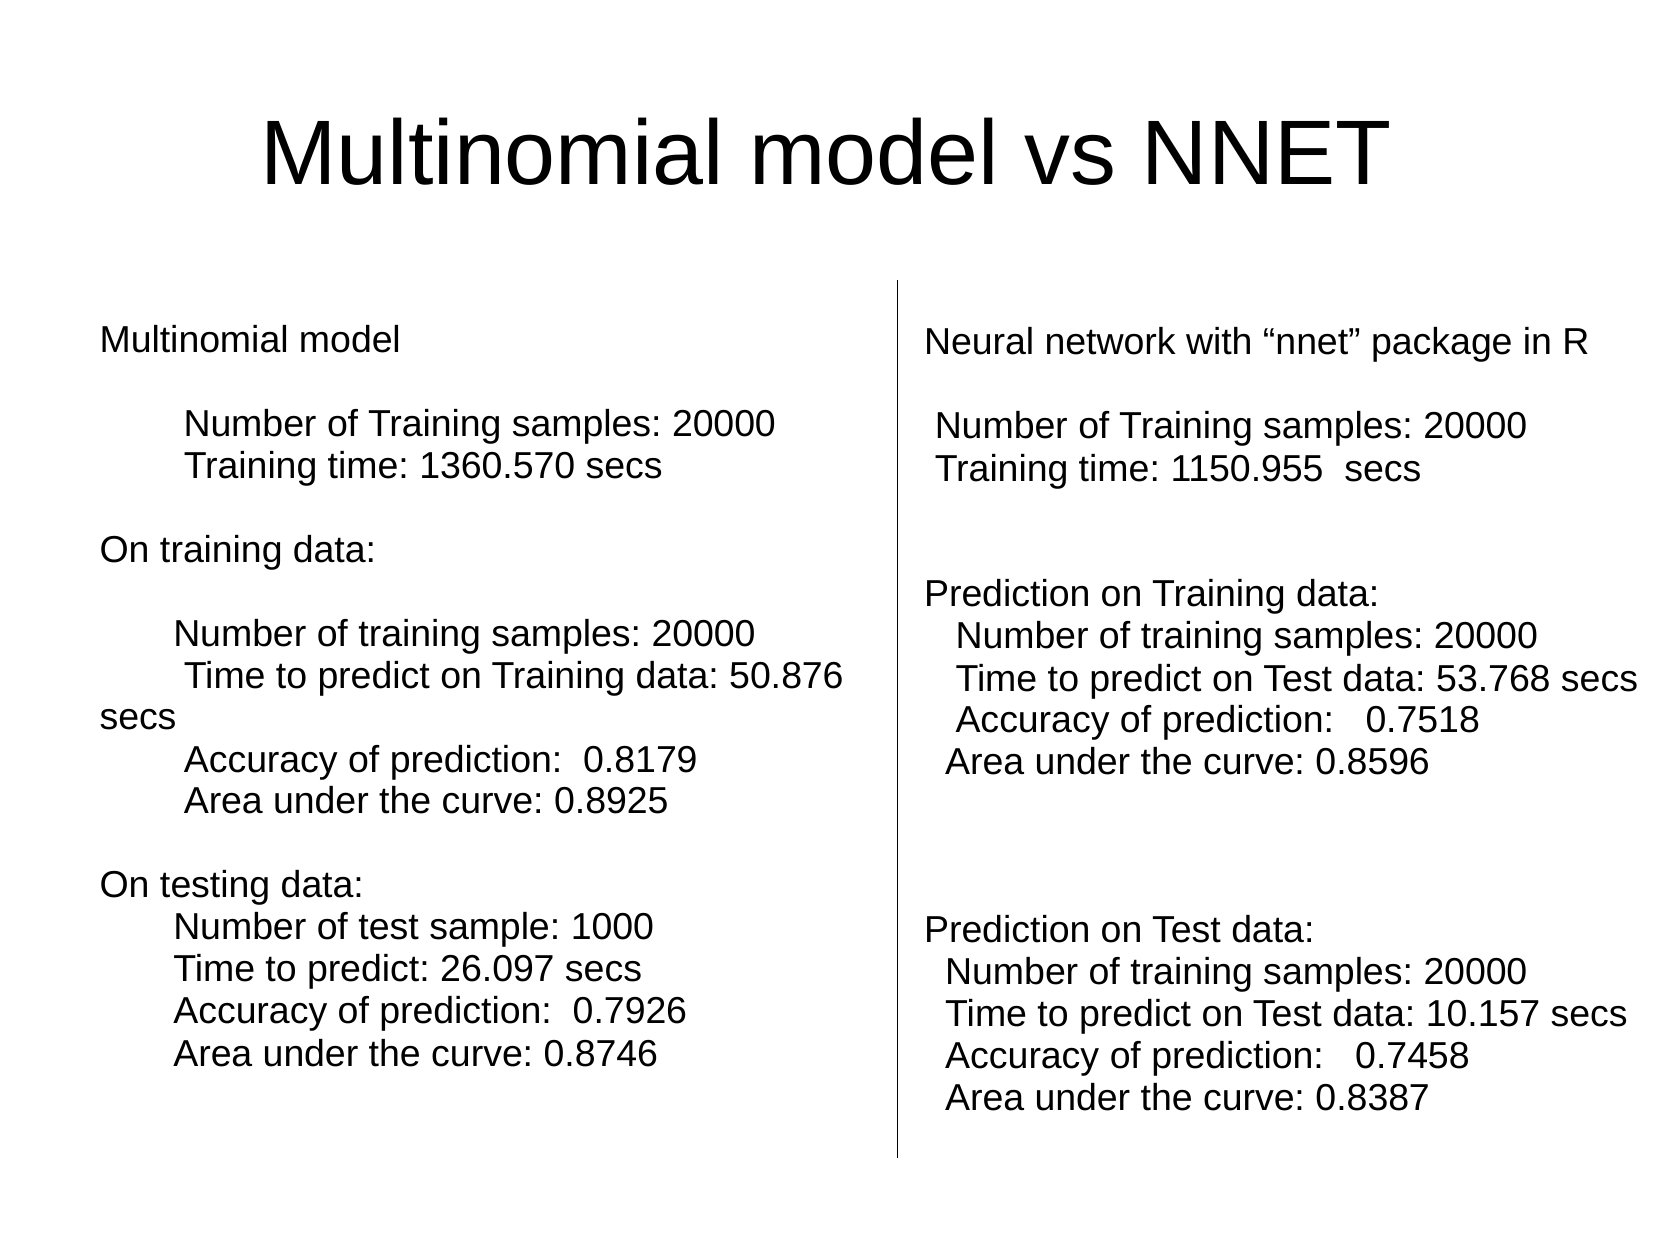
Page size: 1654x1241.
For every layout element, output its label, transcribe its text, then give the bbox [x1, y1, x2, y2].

text_box Multinomial model Number of Training samples: 20000 Training time: 1360.570 secs On training data: Number of training samples: 20000 Time to predict on Training data: 50.876 secs Accuracy of prediction: 0.8179 Area under the curve: 0.8925 On testing data: Number of test sample: 1000 Time to predict: 26.097 secs Accuracy of prediction: 0.7926 Area under the curve: 0.8746 [84, 310, 875, 1170]
text_box Neural network with “nnet” package in R Number of Training samples: 20000 Training time: 1150.955 secs Prediction on Training data: Number of training samples: 20000 Time to predict on Test data: 53.768 secs Accuracy of prediction: 0.7518 Area under the curve: 0.8596 Prediction on Test data: Number of training samples: 20000 Time to predict on Test data: 10.157 secs Accuracy of prediction: 0.7458 Area under the curve: 0.8387 [909, 271, 1654, 1177]
title Multinomial model vs NNET [82, 49, 1571, 257]
